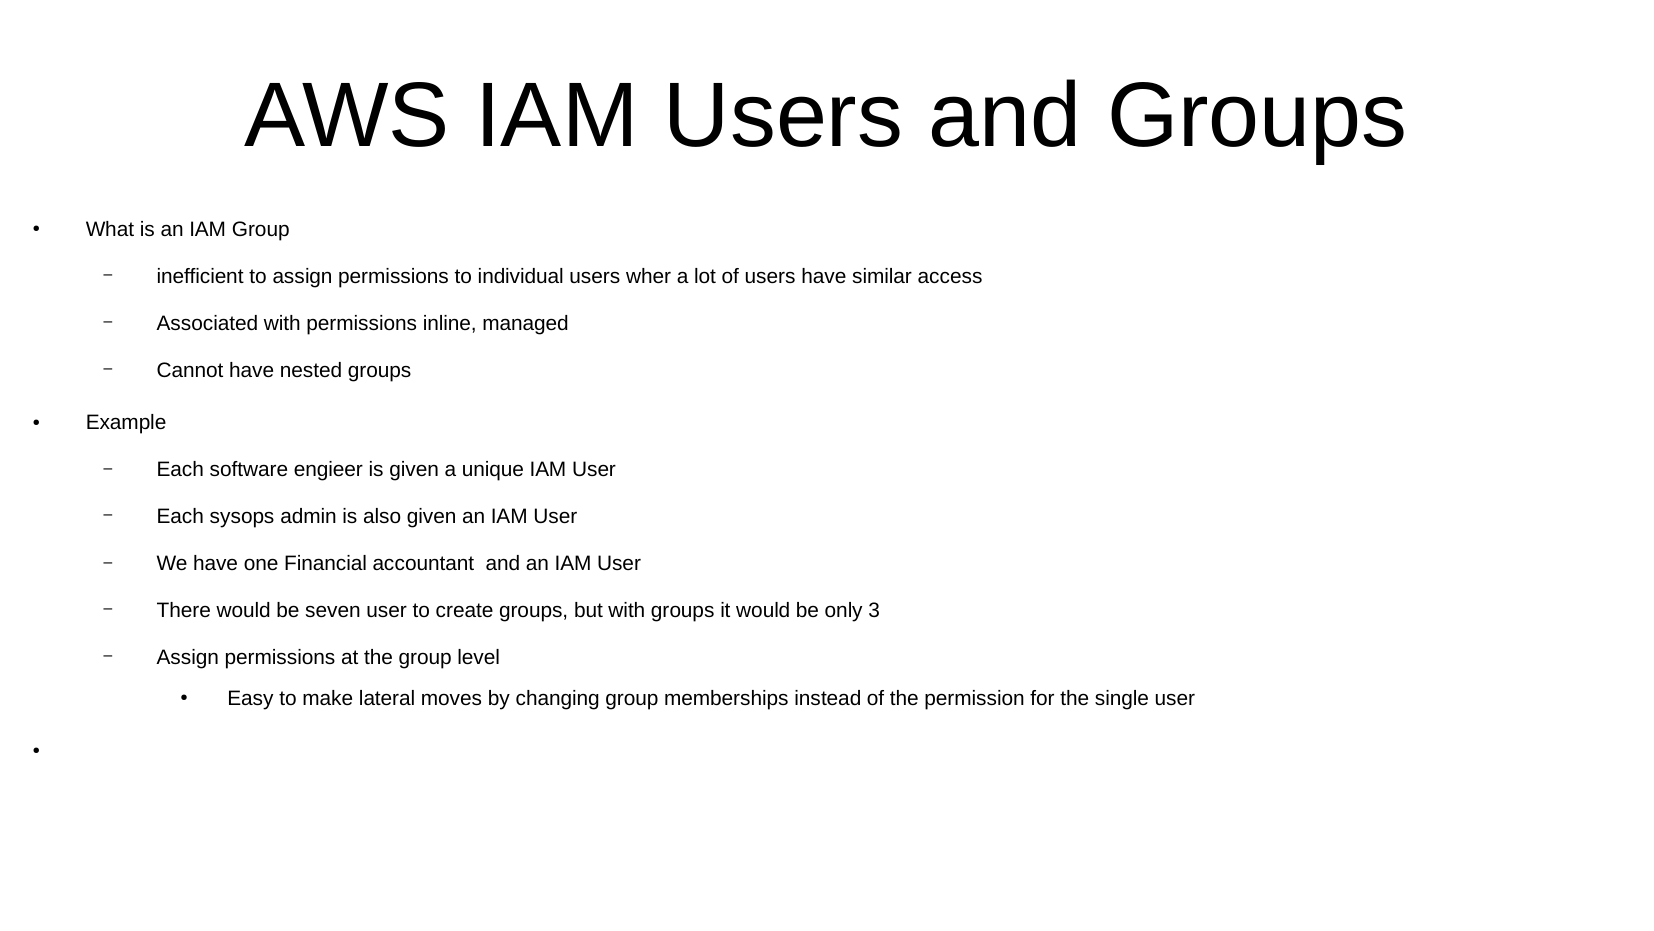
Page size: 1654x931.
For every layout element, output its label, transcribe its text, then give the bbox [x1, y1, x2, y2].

list What is an IAM Group inefficient to assign permissions to individual users wher a lot of users have similar access Associated with permissions inline, managed Cannot have nested groups Example Each software engieer is given a unique IAM User Each sysops admin is also given an IAM User We have one Financial accountant and an IAM User There would be seven user to create groups, but with groups it would be only 3 Assign permissions at the group level Easy to make lateral moves by changing group memberships instead of the permission for the single user [15, 217, 1571, 901]
title AWS IAM Users and Groups [82, 37, 1571, 193]
